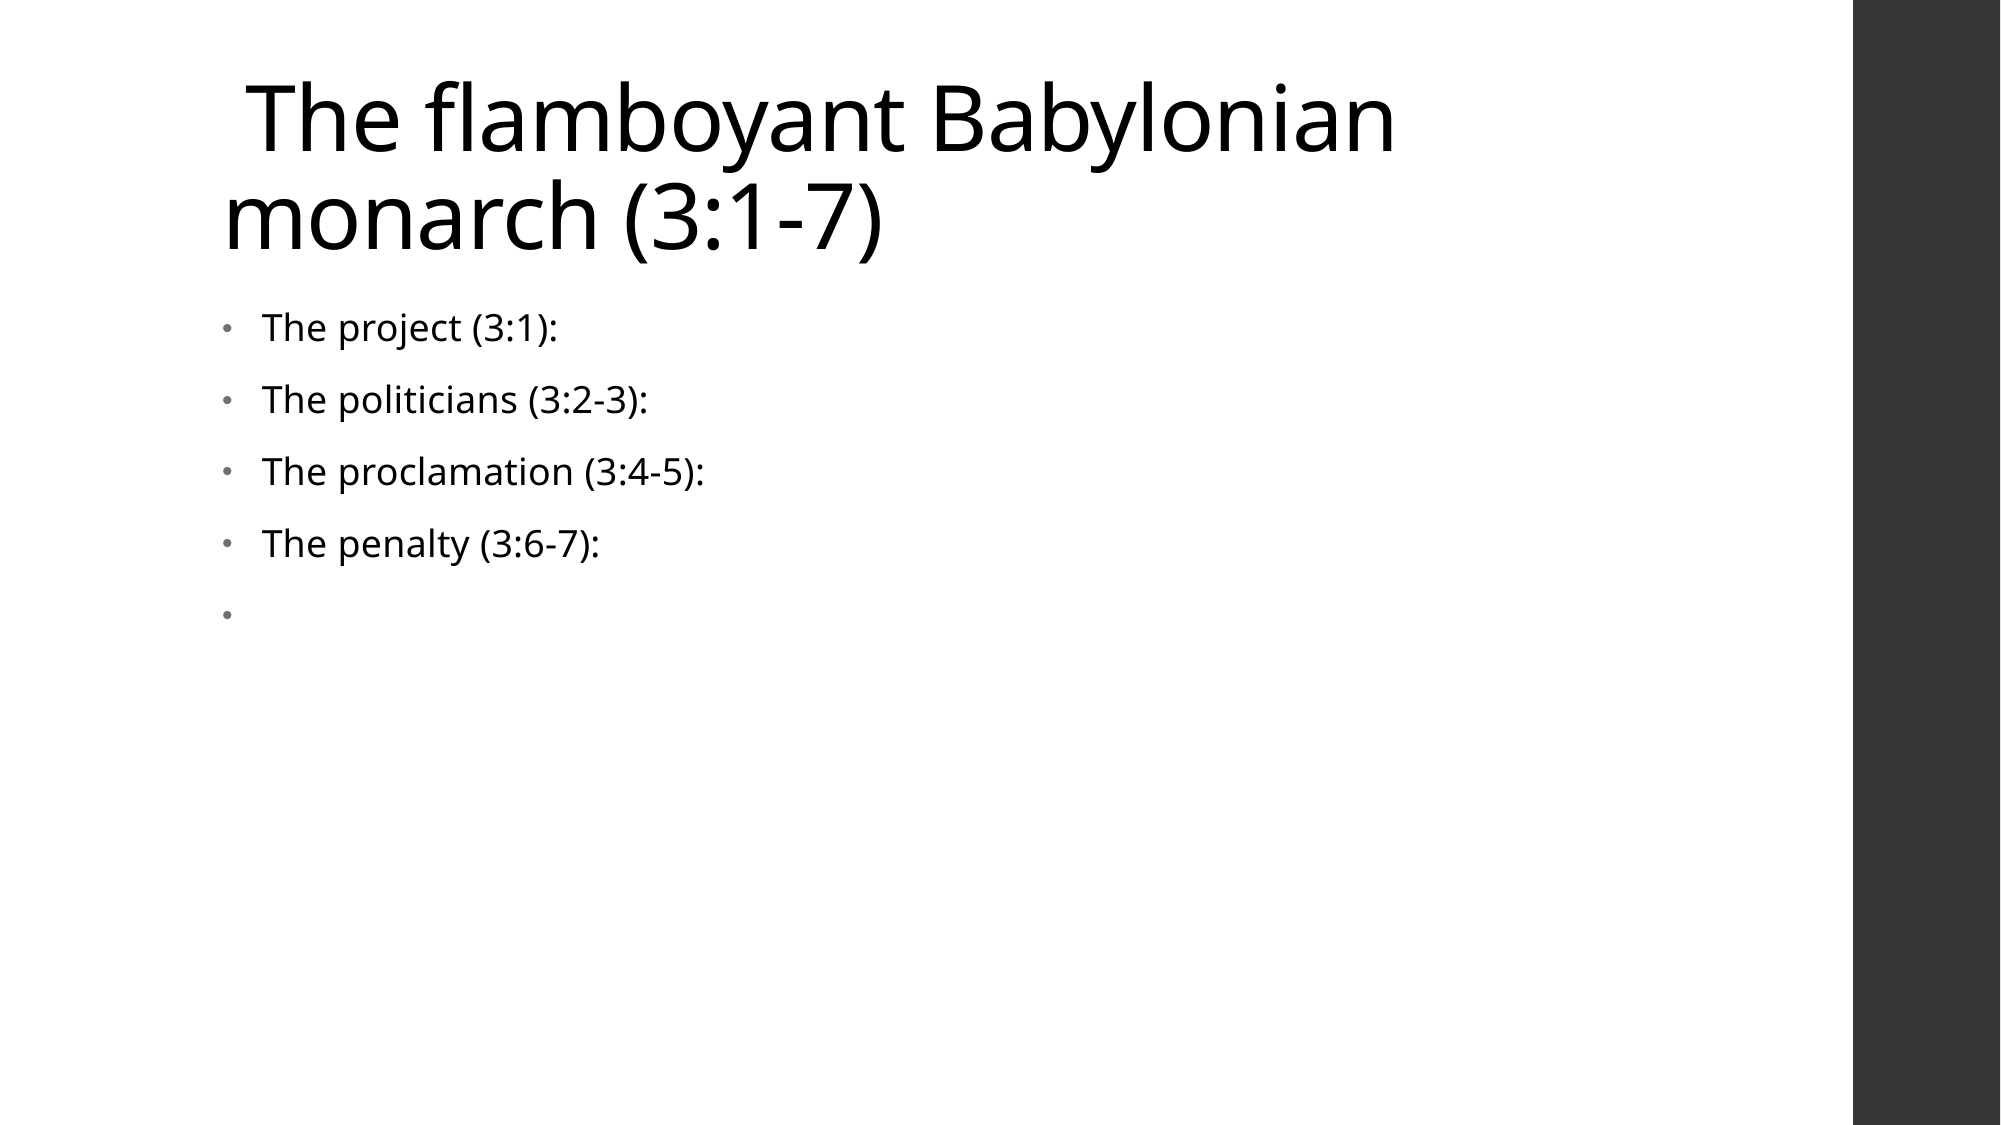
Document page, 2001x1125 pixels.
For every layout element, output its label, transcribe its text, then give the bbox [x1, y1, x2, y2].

list The project (3:1): The politicians (3:2-3): The proclamation (3:4-5): The penalty (3:6-7): [206, 299, 1617, 1014]
title The flamboyant Babylonian monarch (3:1-7) [206, 60, 1797, 278]
